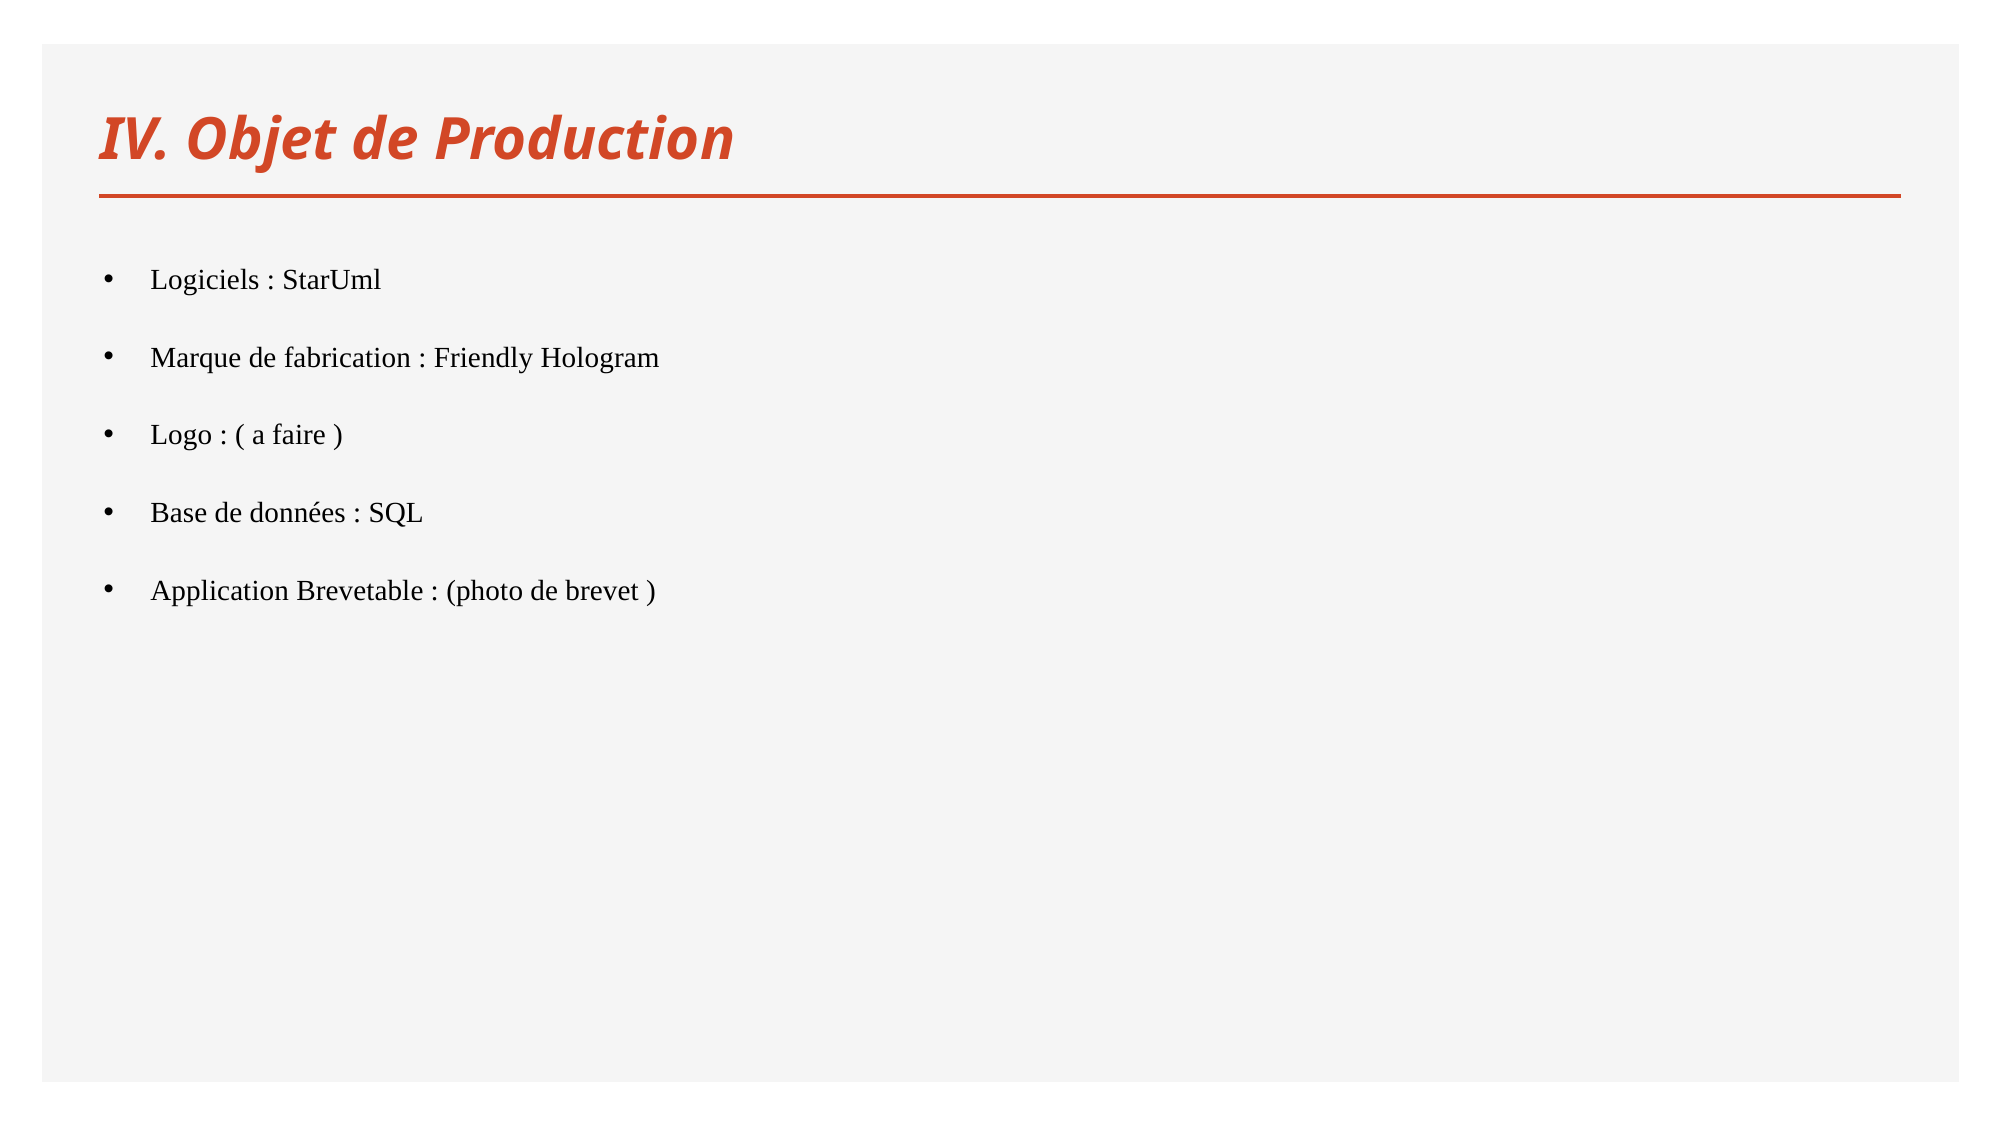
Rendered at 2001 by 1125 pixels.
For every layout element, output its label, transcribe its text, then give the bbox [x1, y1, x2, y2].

title IV. Objet de Production [85, 73, 1214, 179]
list Logiciels : StarUml Marque de fabrication : Friendly Hologram Logo : ( a faire ) Base de données : SQL Application Brevetable : (photo de brevet ) [88, 235, 814, 889]
